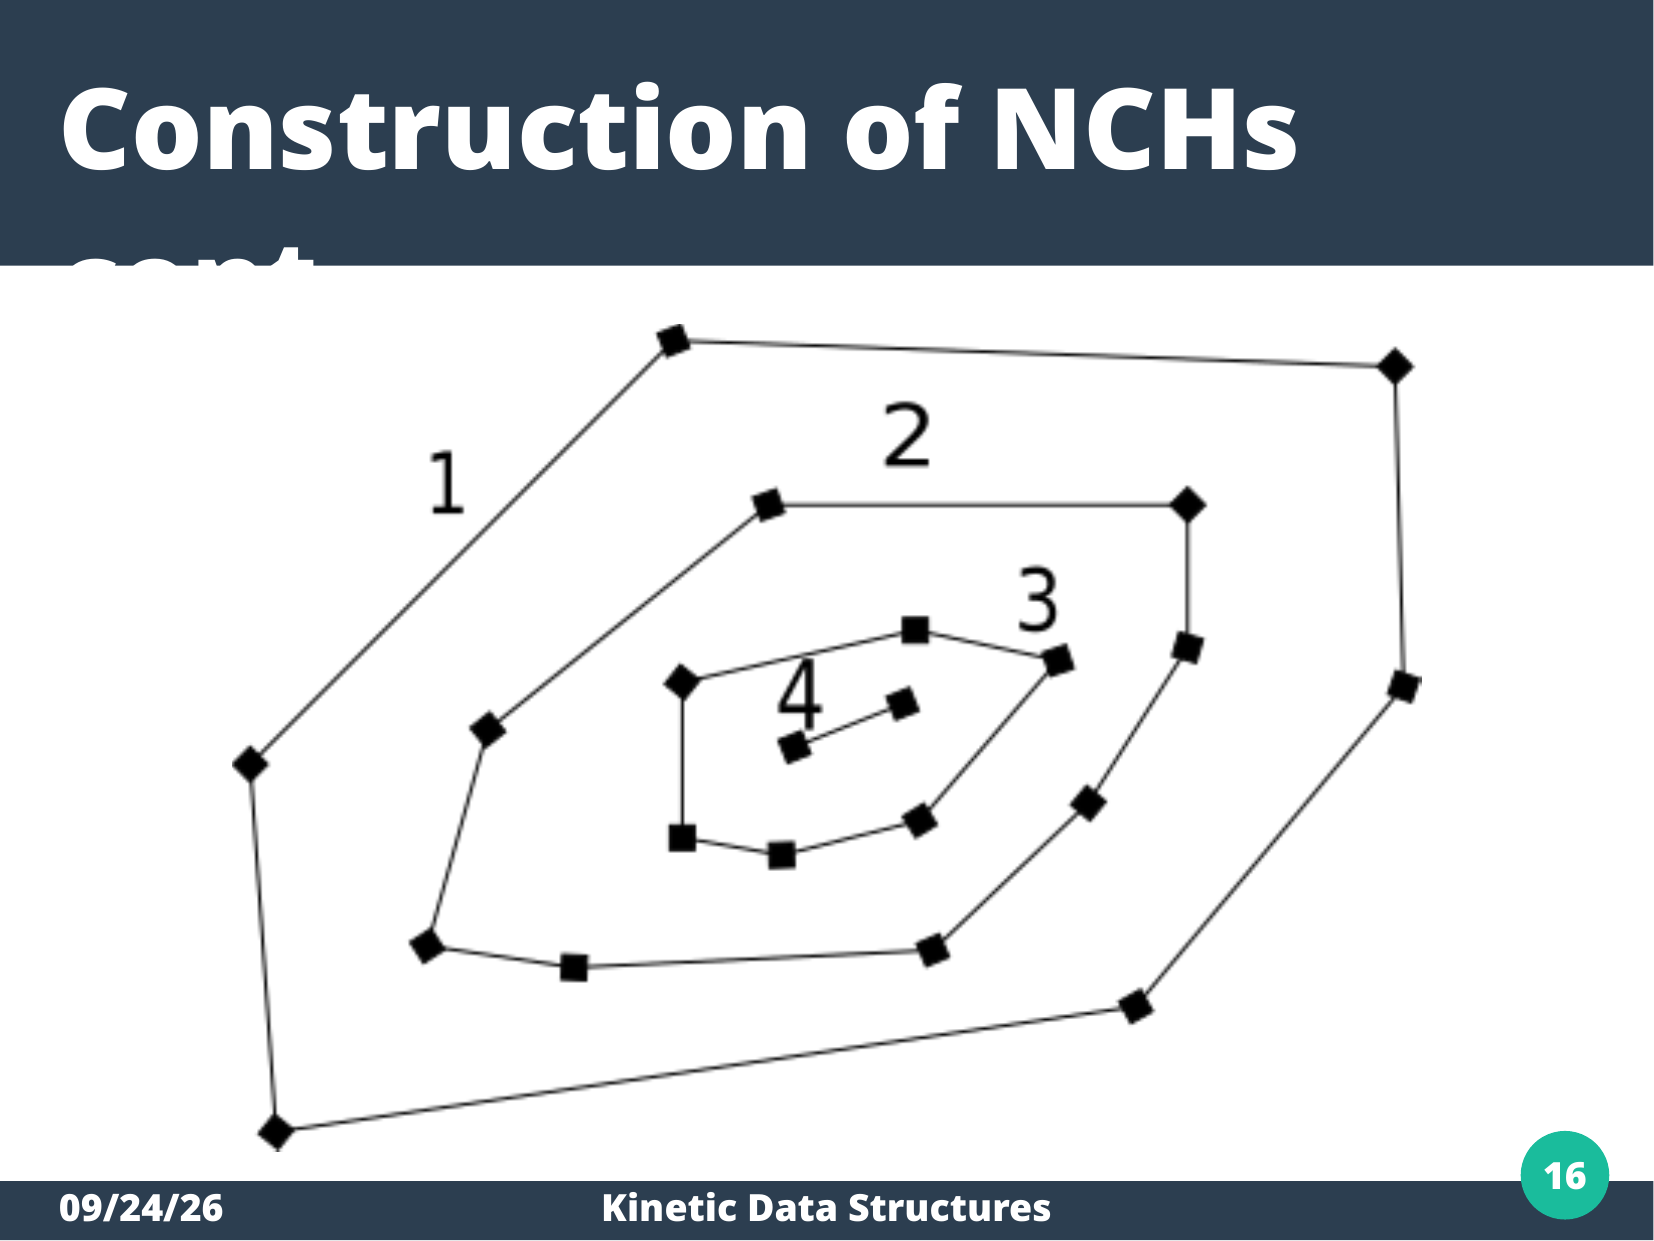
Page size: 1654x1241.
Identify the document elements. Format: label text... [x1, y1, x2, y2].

title Construction of NCHs cont. [59, 49, 1595, 207]
picture [232, 324, 1422, 1152]
